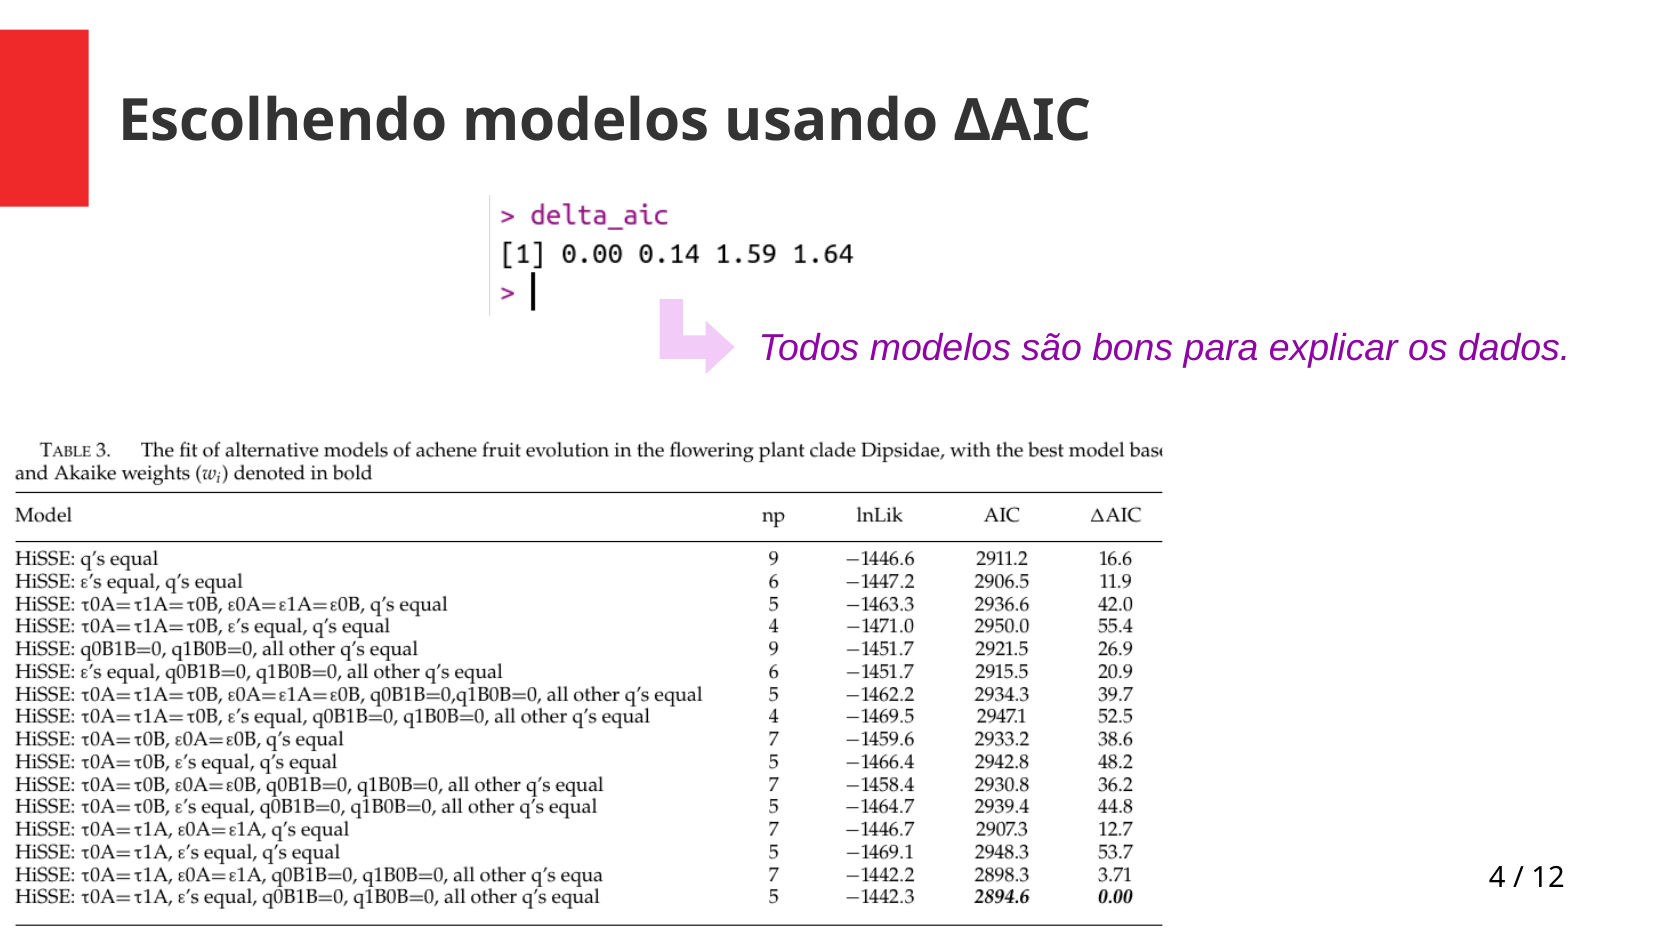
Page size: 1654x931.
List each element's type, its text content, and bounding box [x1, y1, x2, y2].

picture [2, 436, 1163, 931]
title Escolhendo modelos usando ΔAIC [118, 29, 1595, 207]
text_box Todos modelos são bons para explicar os dados. [743, 318, 1586, 376]
picture [489, 195, 1165, 316]
text_box [659, 299, 735, 375]
